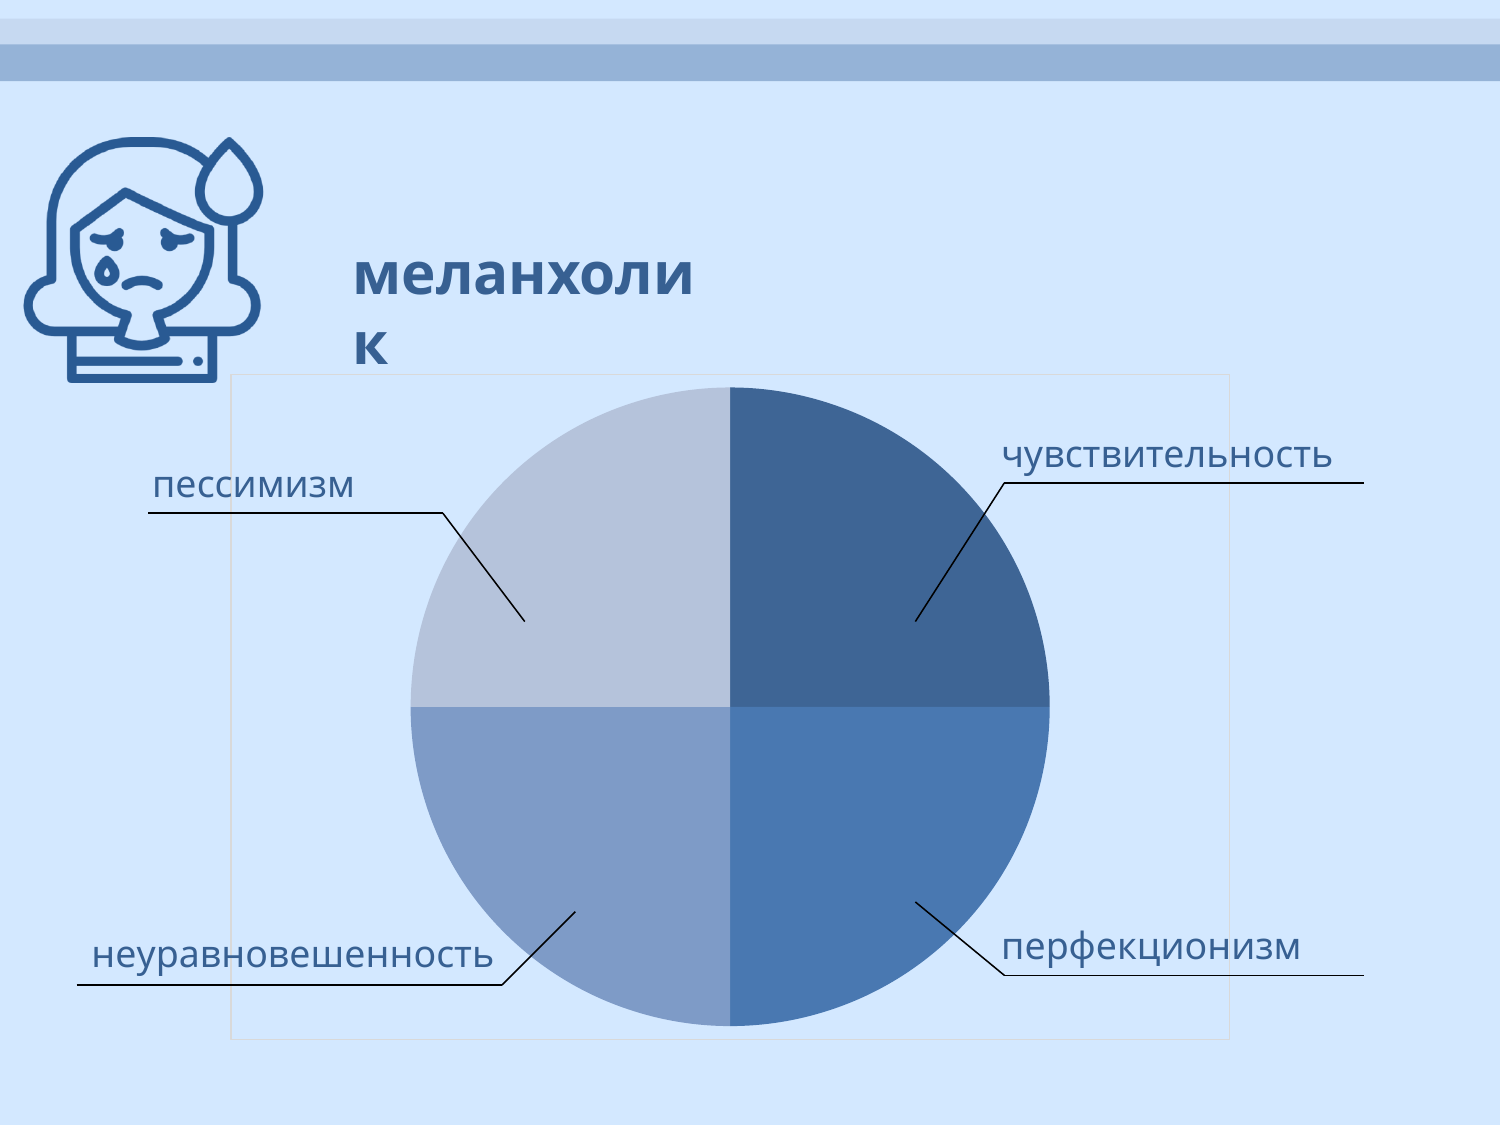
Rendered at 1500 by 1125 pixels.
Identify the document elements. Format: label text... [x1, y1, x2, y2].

text_box перфекционизм [986, 914, 1341, 975]
chart [230, 373, 1231, 1041]
text_box неуравновешенность [76, 922, 525, 984]
text_box [0, 18, 1500, 82]
picture [20, 137, 266, 383]
text_box неуравновешенность [76, 965, 525, 1028]
text_box пессимизм [137, 452, 443, 513]
text_box чувствительность [986, 422, 1365, 483]
text_box меланхолик [337, 228, 740, 384]
